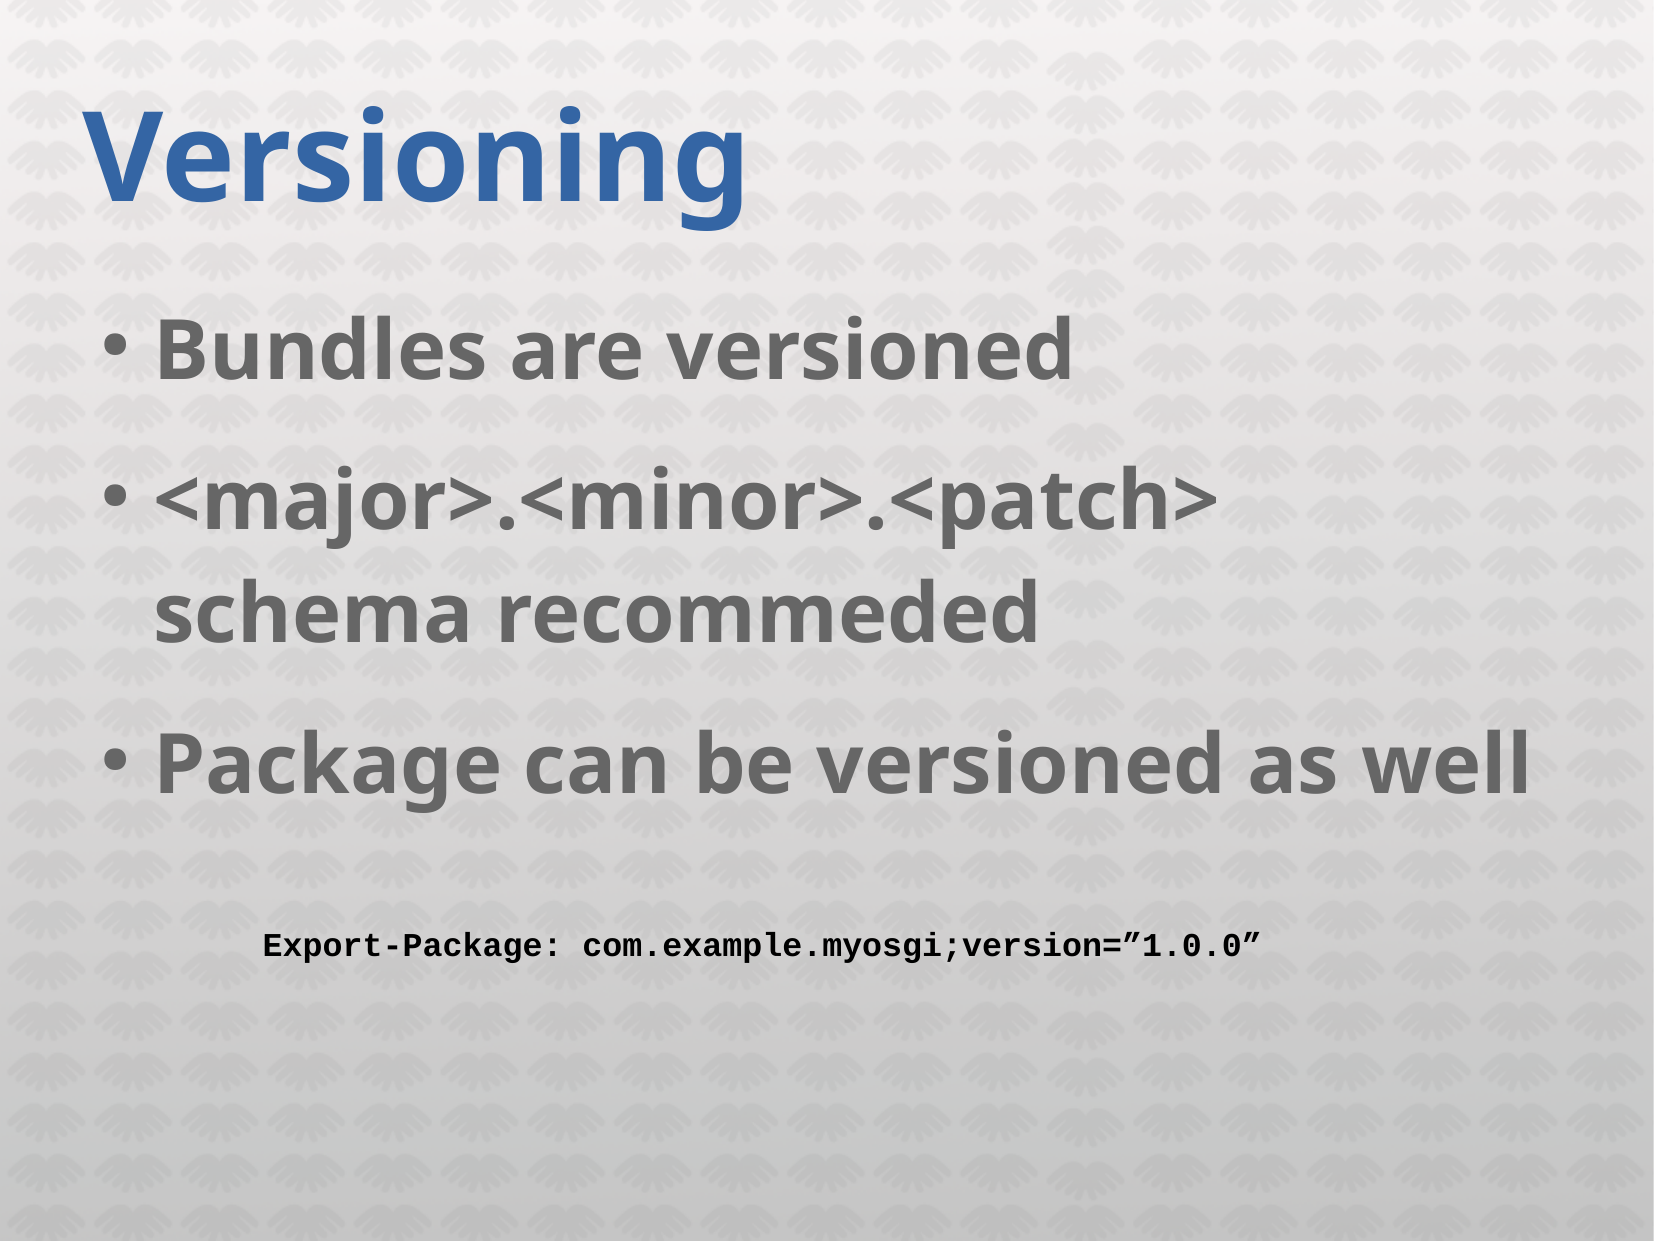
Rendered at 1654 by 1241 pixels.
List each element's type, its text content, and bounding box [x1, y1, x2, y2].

picture [0, 0, 1654, 1241]
list Bundles are versioned <major>.<minor>.<patch> schema recommeded Package can be versioned as well Export-Package: com.example.myosgi;version=”1.0.0” [82, 290, 1538, 1010]
title Versioning [82, 49, 1571, 257]
